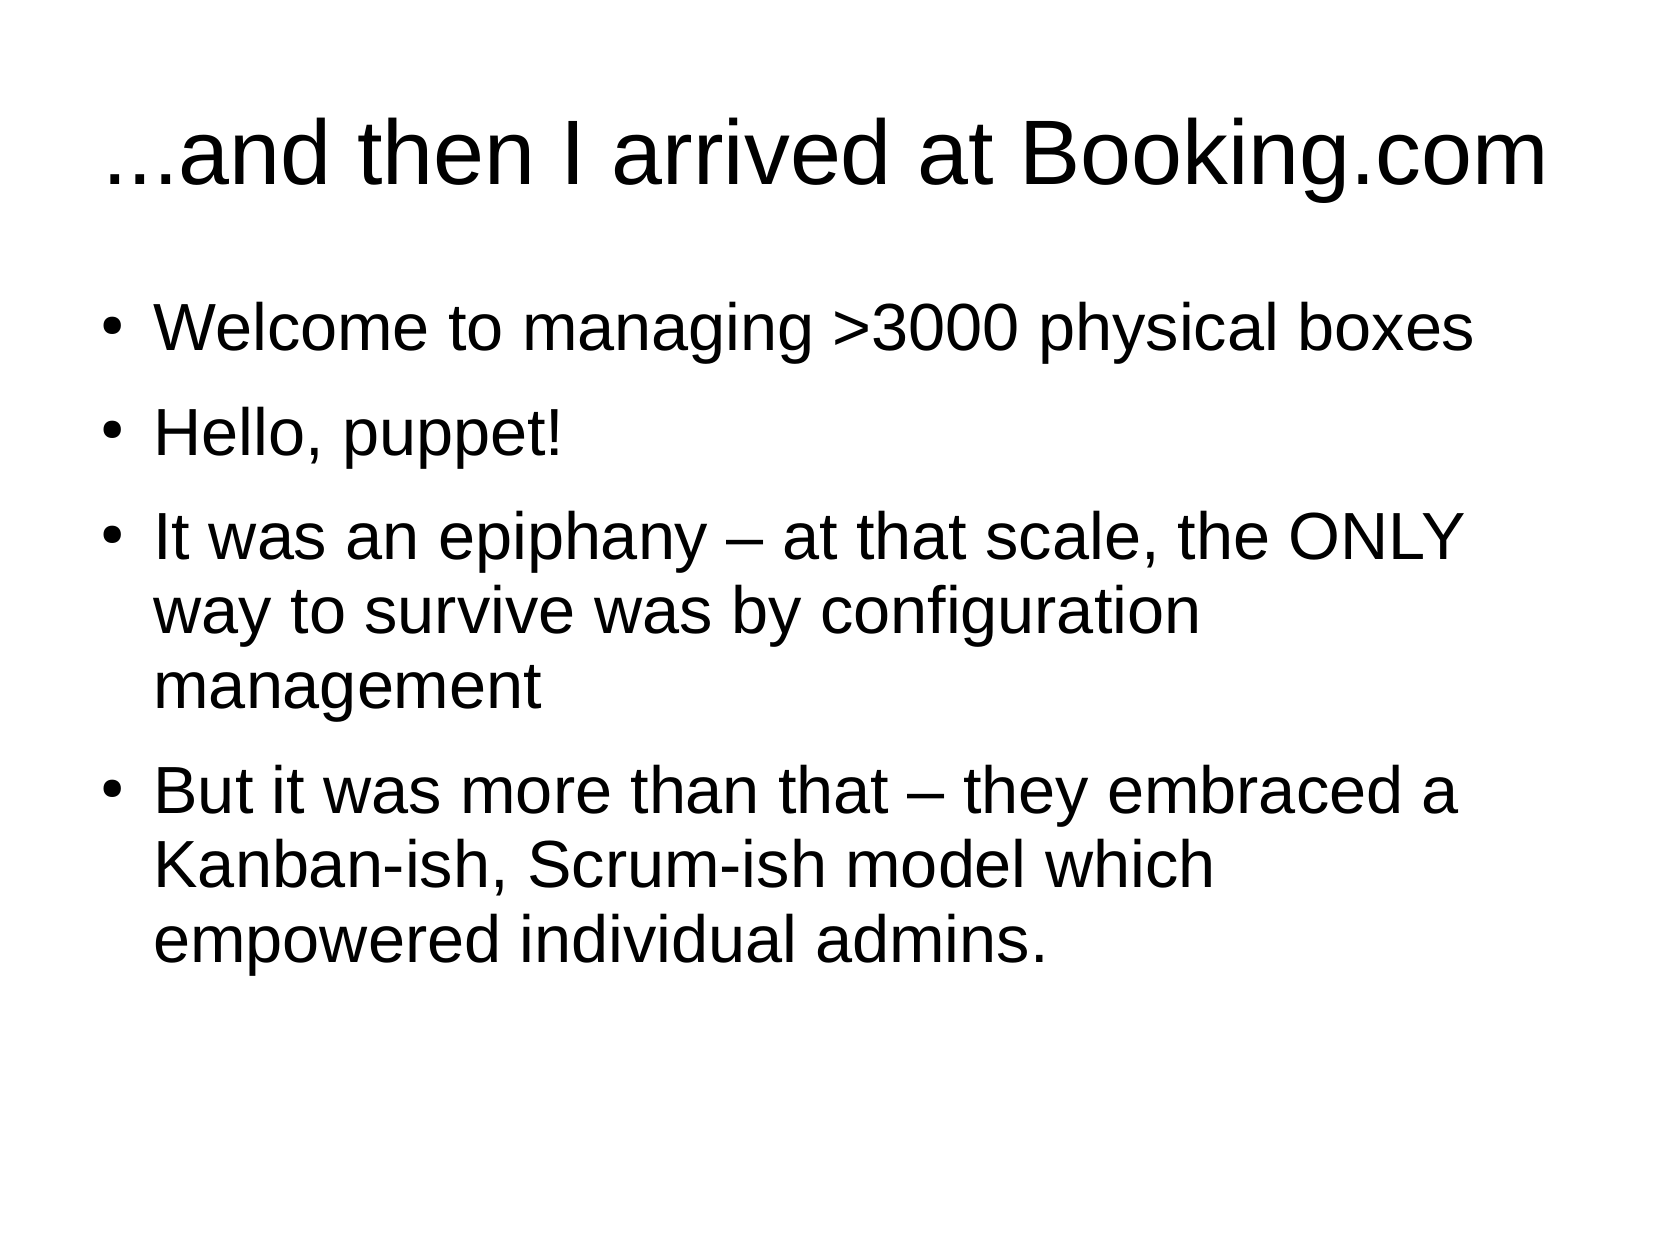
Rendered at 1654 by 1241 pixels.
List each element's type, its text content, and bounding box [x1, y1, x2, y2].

list Welcome to managing >3000 physical boxes Hello, puppet! It was an epiphany – at that scale, the ONLY way to survive was by configuration management But it was more than that – they embraced a Kanban-ish, Scrum-ish model which empowered individual admins. [82, 290, 1571, 1010]
title ...and then I arrived at Booking.com [82, 49, 1571, 257]
